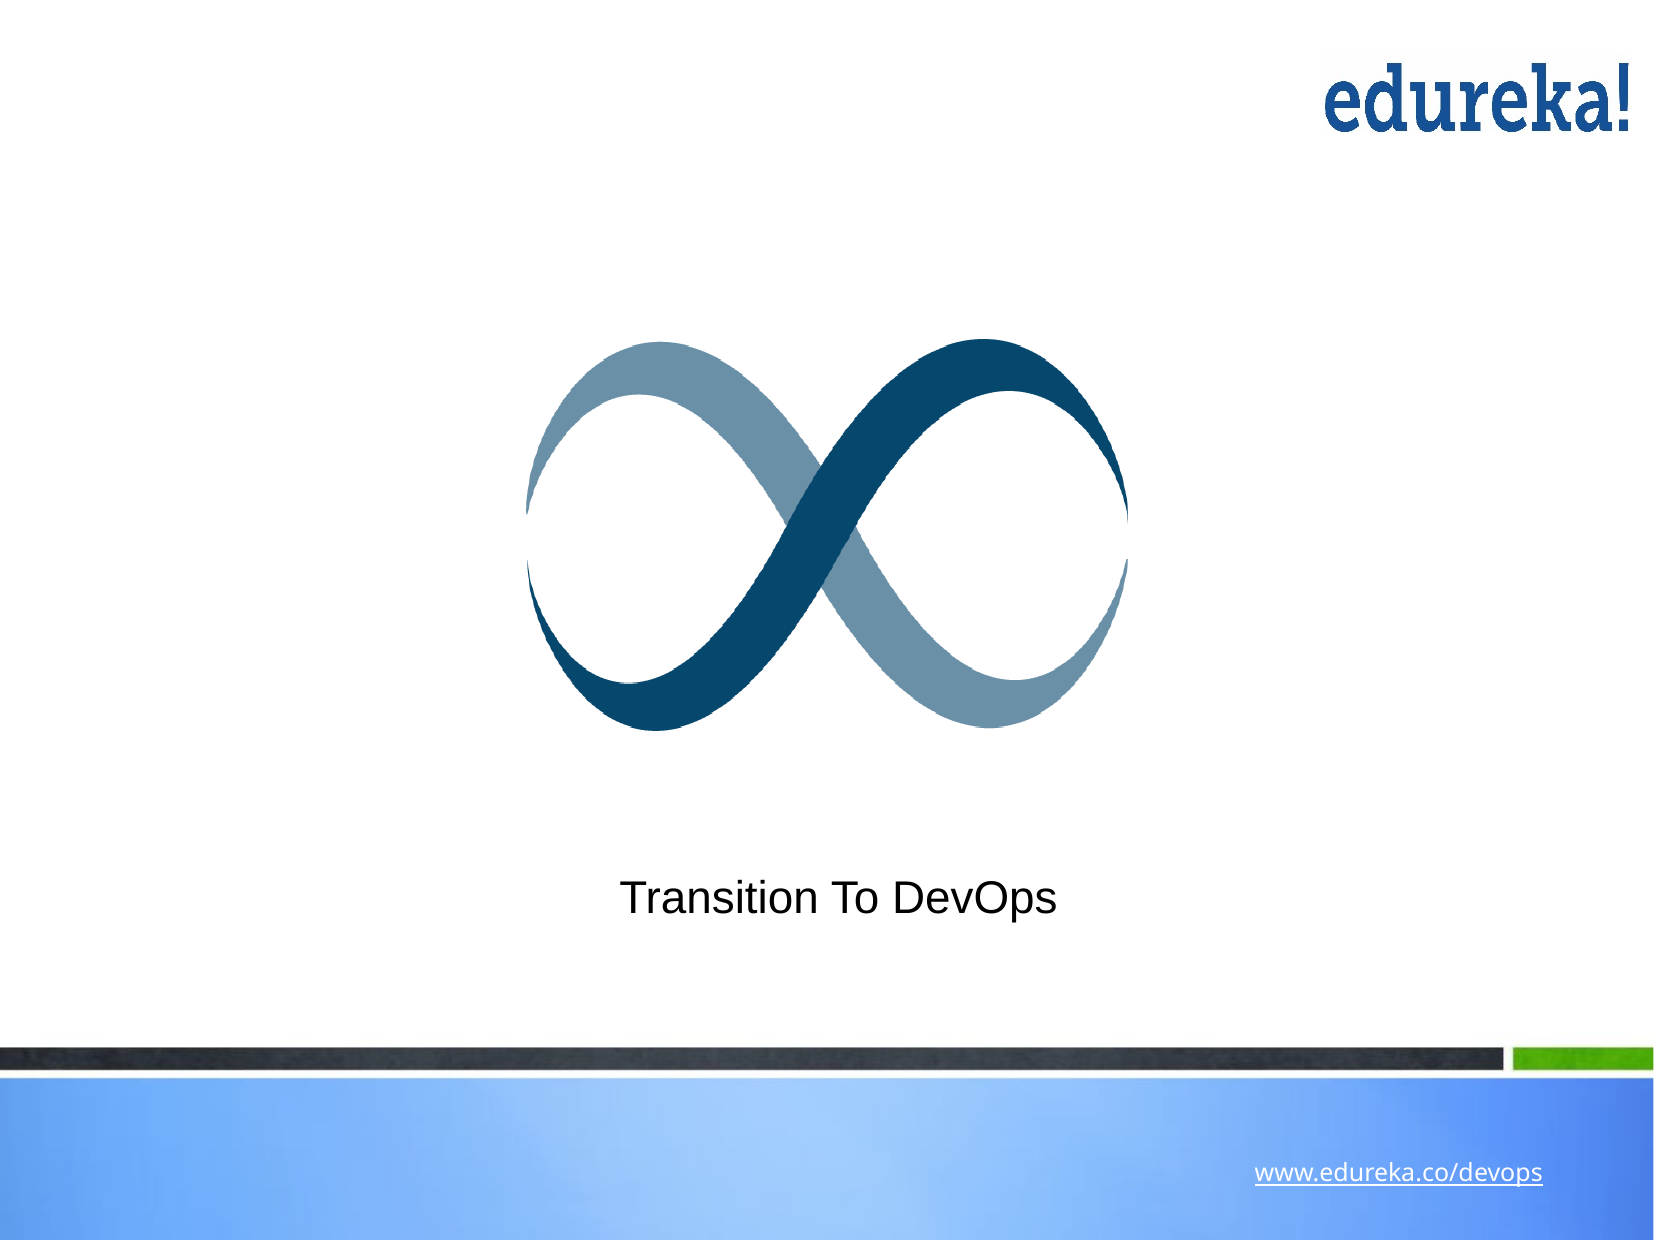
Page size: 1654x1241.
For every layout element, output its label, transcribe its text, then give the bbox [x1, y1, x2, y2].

picture [0, 0, 1654, 1240]
text_box Transition To DevOps [129, 864, 1548, 931]
